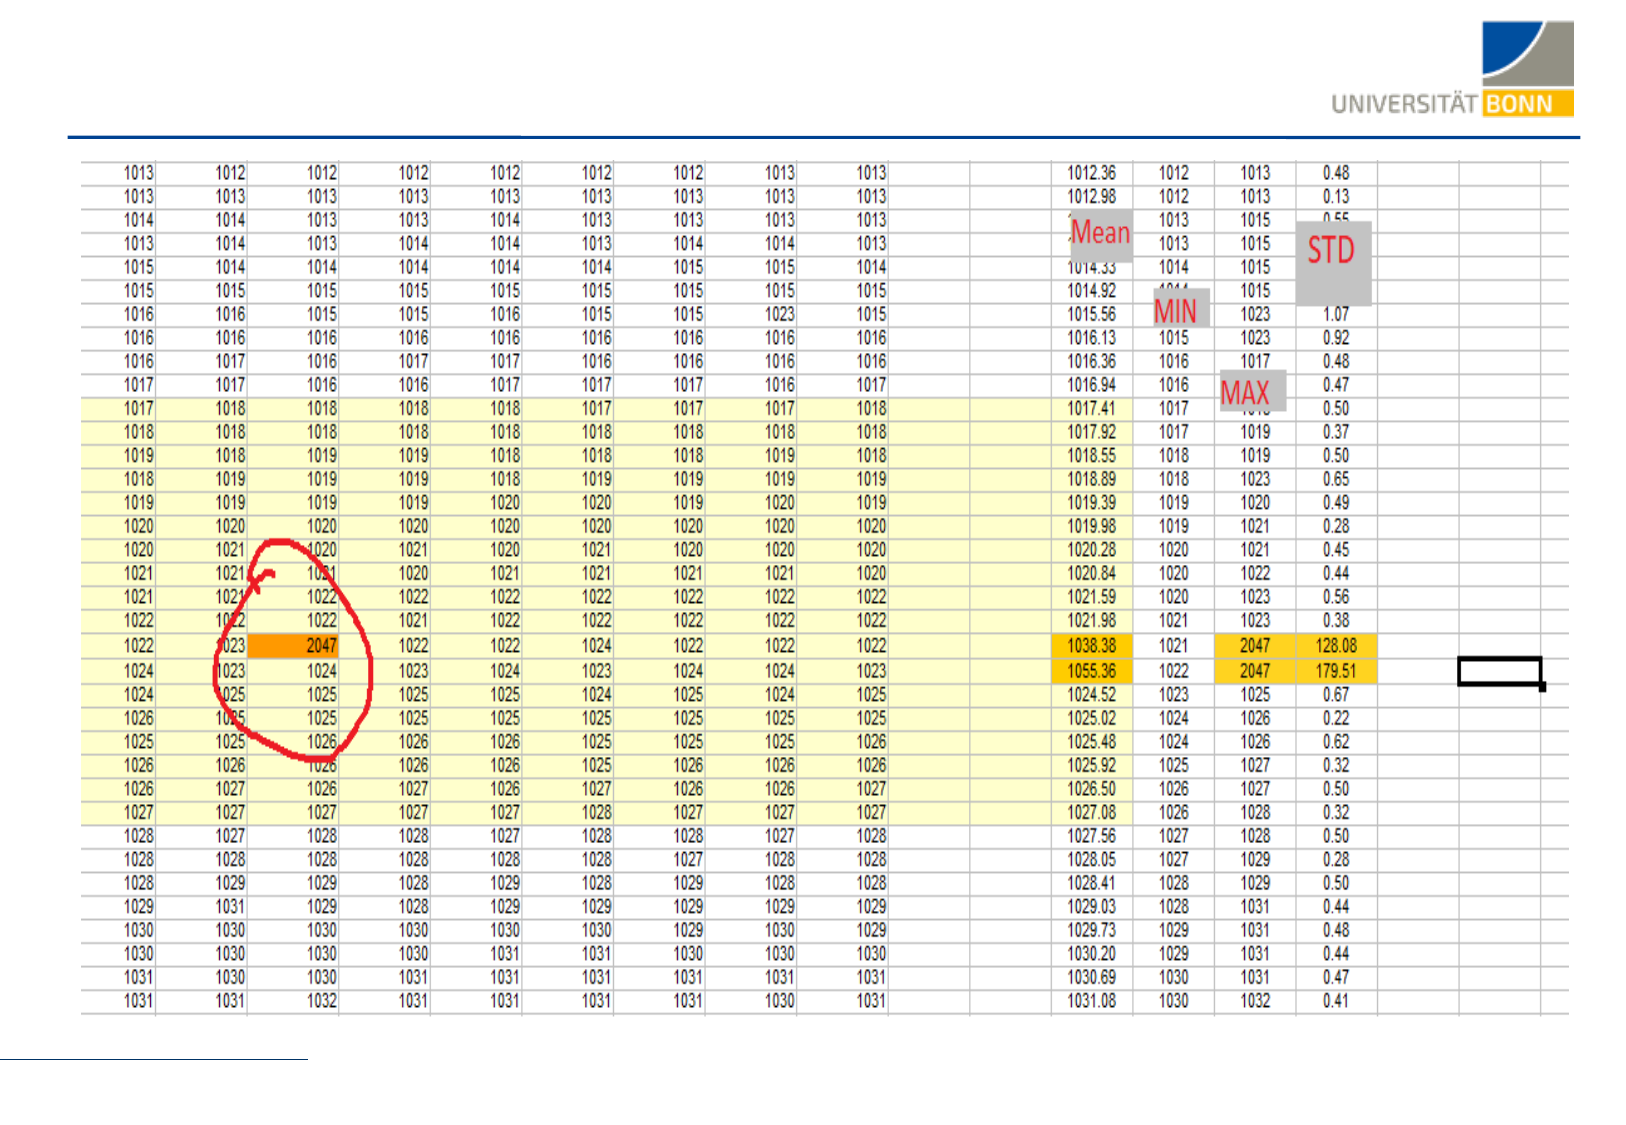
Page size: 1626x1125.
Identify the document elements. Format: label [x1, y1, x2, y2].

picture [1330, 0, 1574, 137]
picture [81, 160, 1569, 1035]
